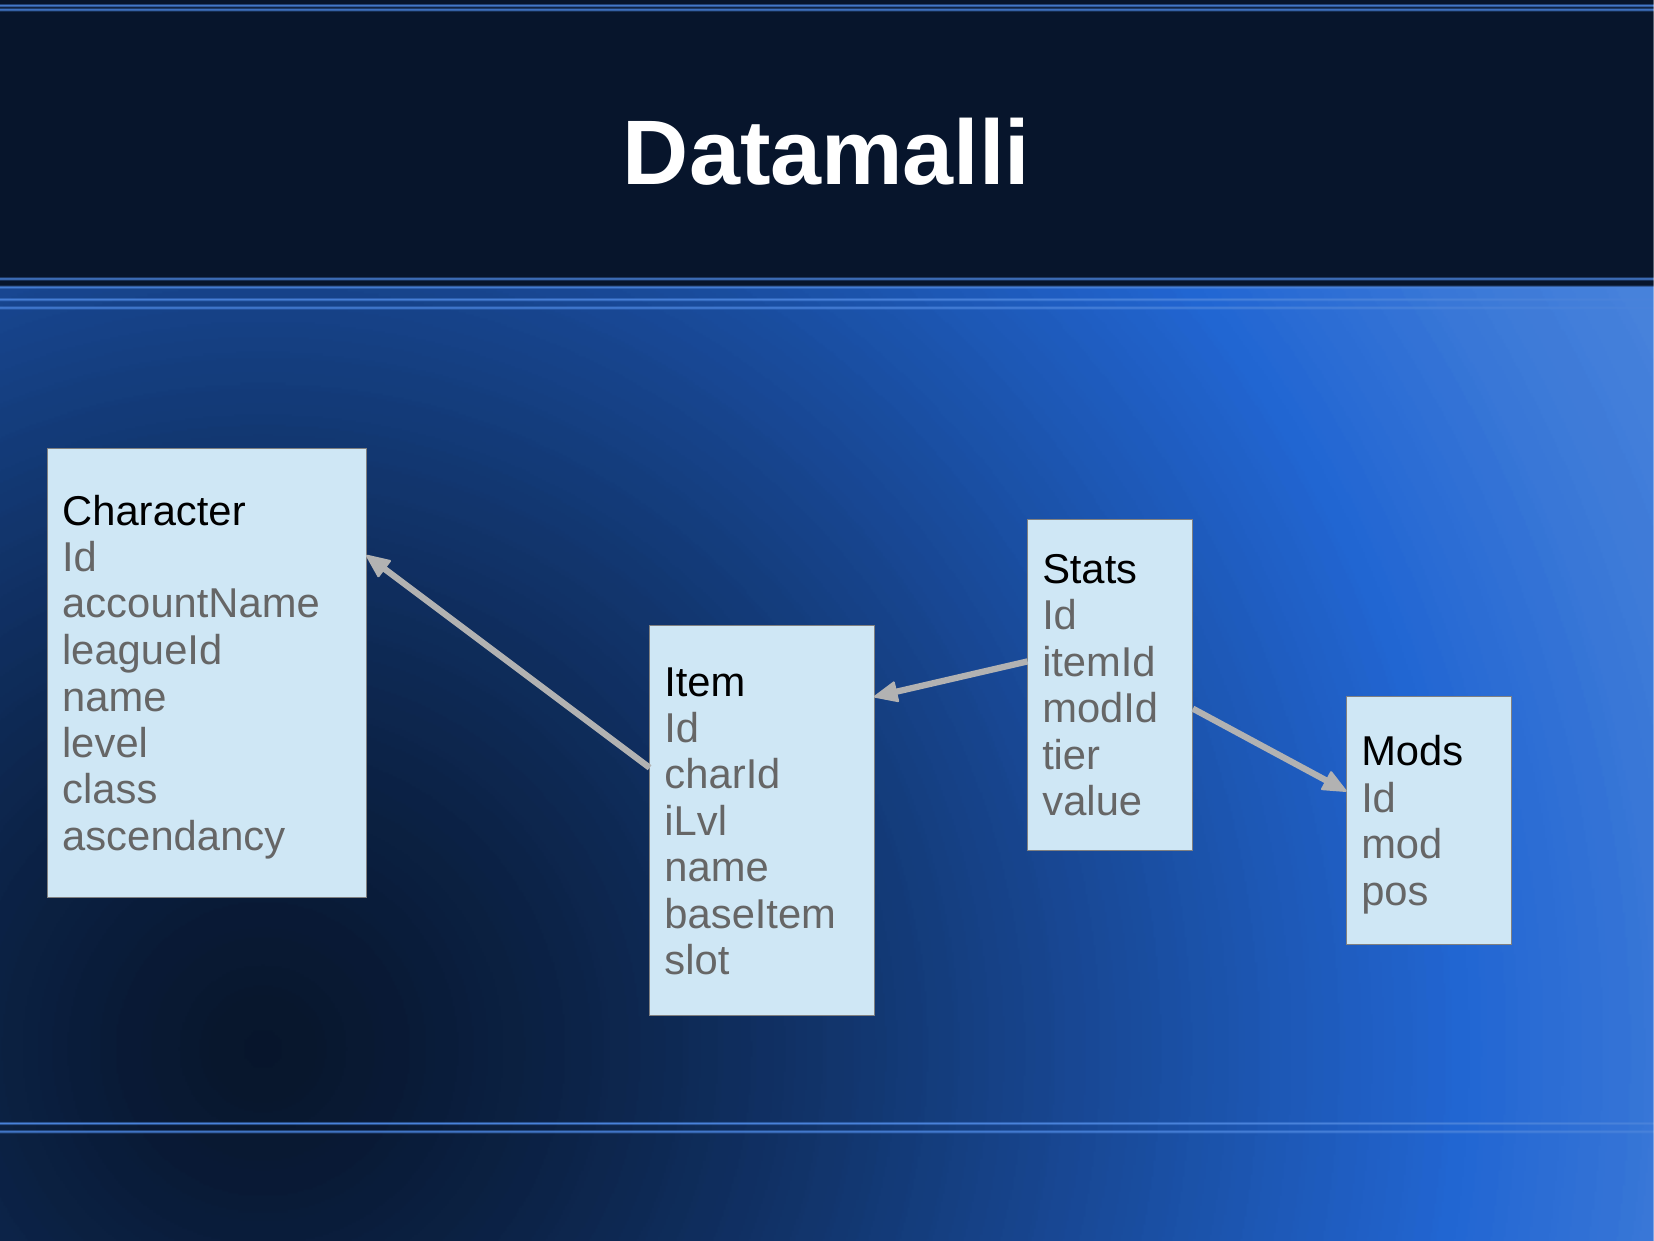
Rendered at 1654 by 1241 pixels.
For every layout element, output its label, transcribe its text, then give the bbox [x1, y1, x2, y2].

text_box Character Id accountName leagueId name level class ascendancy [47, 448, 367, 898]
title Datamalli [82, 49, 1571, 257]
picture [0, 0, 1654, 1241]
text_box Stats Id itemId modId tier value [1027, 519, 1193, 851]
text_box Mods Id mod pos [1346, 696, 1512, 945]
text_box Item Id charId iLvl name baseItem slot [649, 625, 875, 1016]
